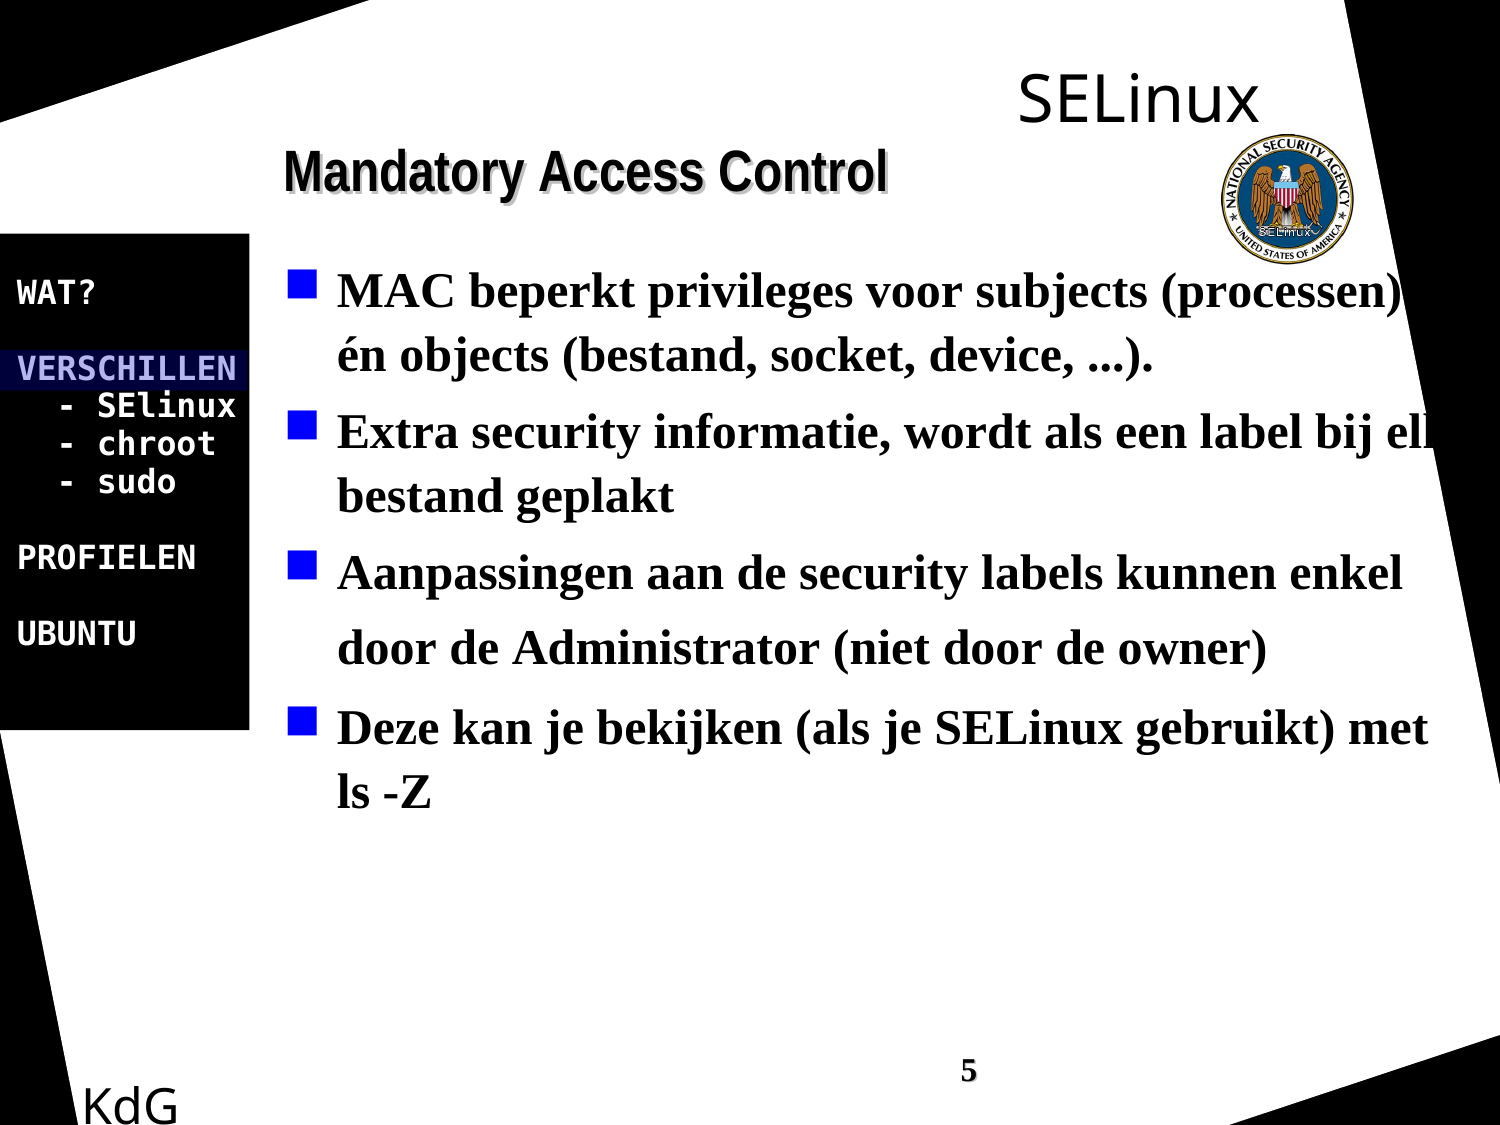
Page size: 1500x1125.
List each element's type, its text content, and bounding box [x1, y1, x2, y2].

list MAC beperkt privileges voor subjects (processen) én objects (bestand, socket, device, ...). Extra security informatie, wordt als een label bij elk bestand geplakt Aanpassingen aan de security labels kunnen enkel door de Administrator (niet door de owner)‏ Deze kan je bekijken (als je SELinux gebruikt) met ls -Z [268, 246, 1468, 991]
text_box [0, 350, 248, 391]
text_box SELinux [952, 51, 1327, 128]
title Mandatory Access Control [268, 41, 1415, 246]
picture [1221, 134, 1354, 265]
